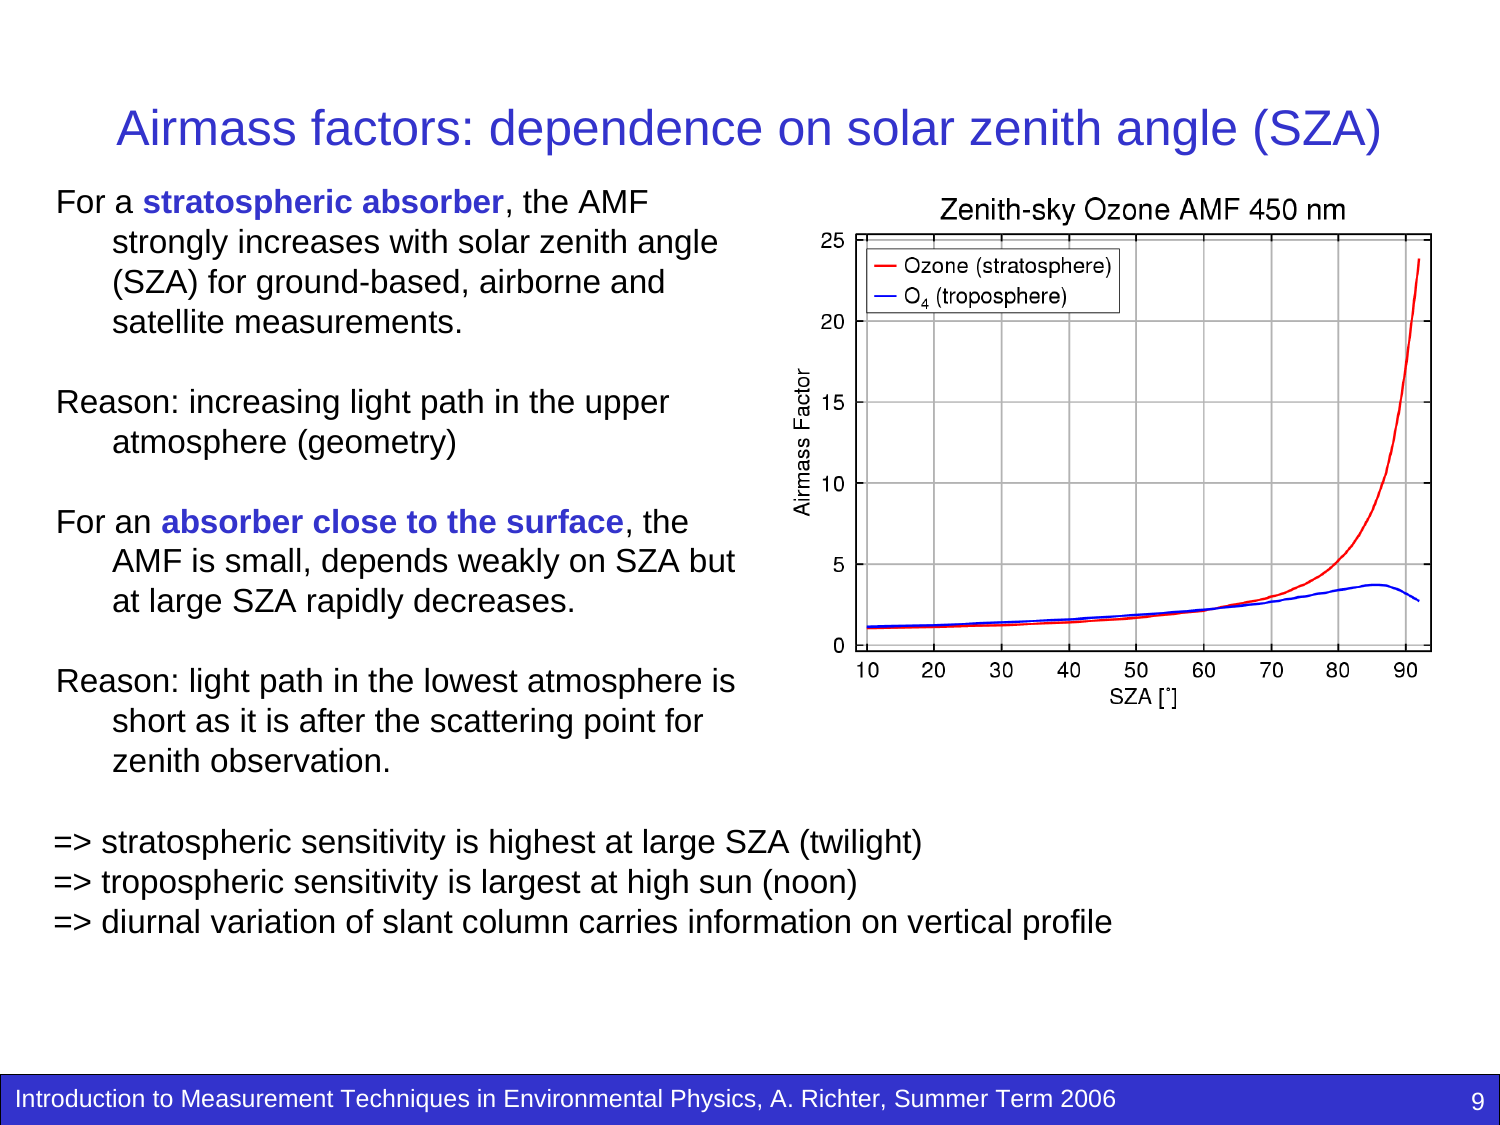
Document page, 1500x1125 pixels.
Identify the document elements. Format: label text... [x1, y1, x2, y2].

text_box For a stratospheric absorber, the AMF strongly increases with solar zenith angle (SZA) for ground-based, airborne and satellite measurements. Reason: increasing light path in the upper atmosphere (geometry) For an absorber close to the surface, the AMF is small, depends weakly on SZA but at large SZA rapidly decreases. Reason: light path in the lowest atmosphere is short as it is after the scattering point for zenith observation. [41, 172, 774, 787]
text_box Airmass factors: dependence on solar zenith angle (SZA) [0, 87, 1500, 163]
picture [750, 184, 1485, 715]
text_box => stratospheric sensitivity is highest at large SZA (twilight) => tropospheric sensitivity is largest at high sun (noon) => diurnal variation of slant column carries information on vertical profile [38, 812, 1164, 948]
